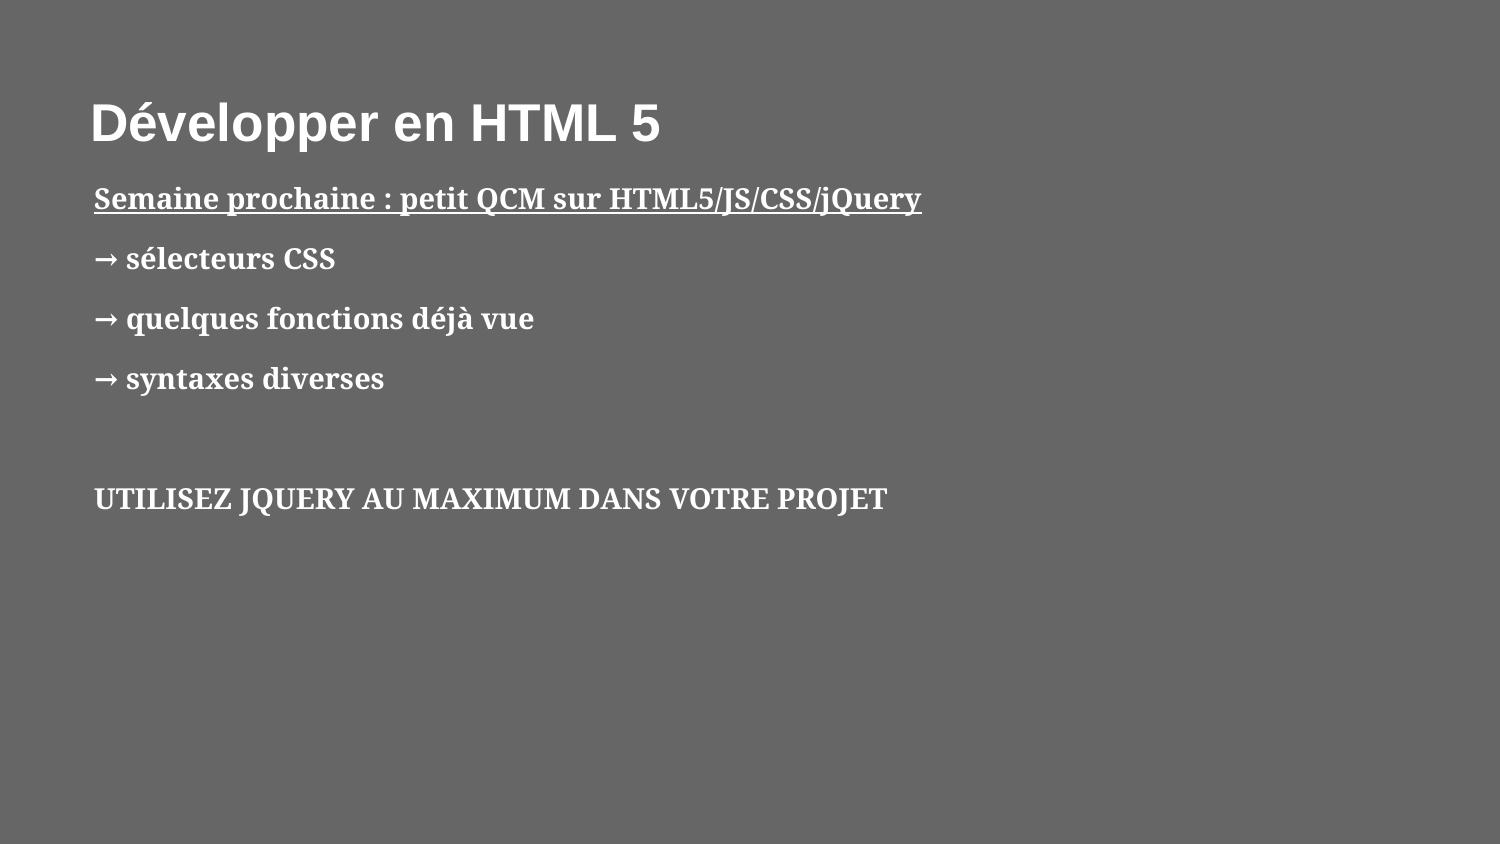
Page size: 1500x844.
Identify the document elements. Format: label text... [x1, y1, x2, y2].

title Développer en HTML 5 [75, 33, 1425, 175]
list Semaine prochaine : petit QCM sur HTML5/JS/CSS/jQuery → sélecteurs CSS → quelques fonctions déjà vue → syntaxes diverses UTILISEZ JQUERY AU MAXIMUM DANS VOTRE PROJET [79, 144, 1430, 756]
